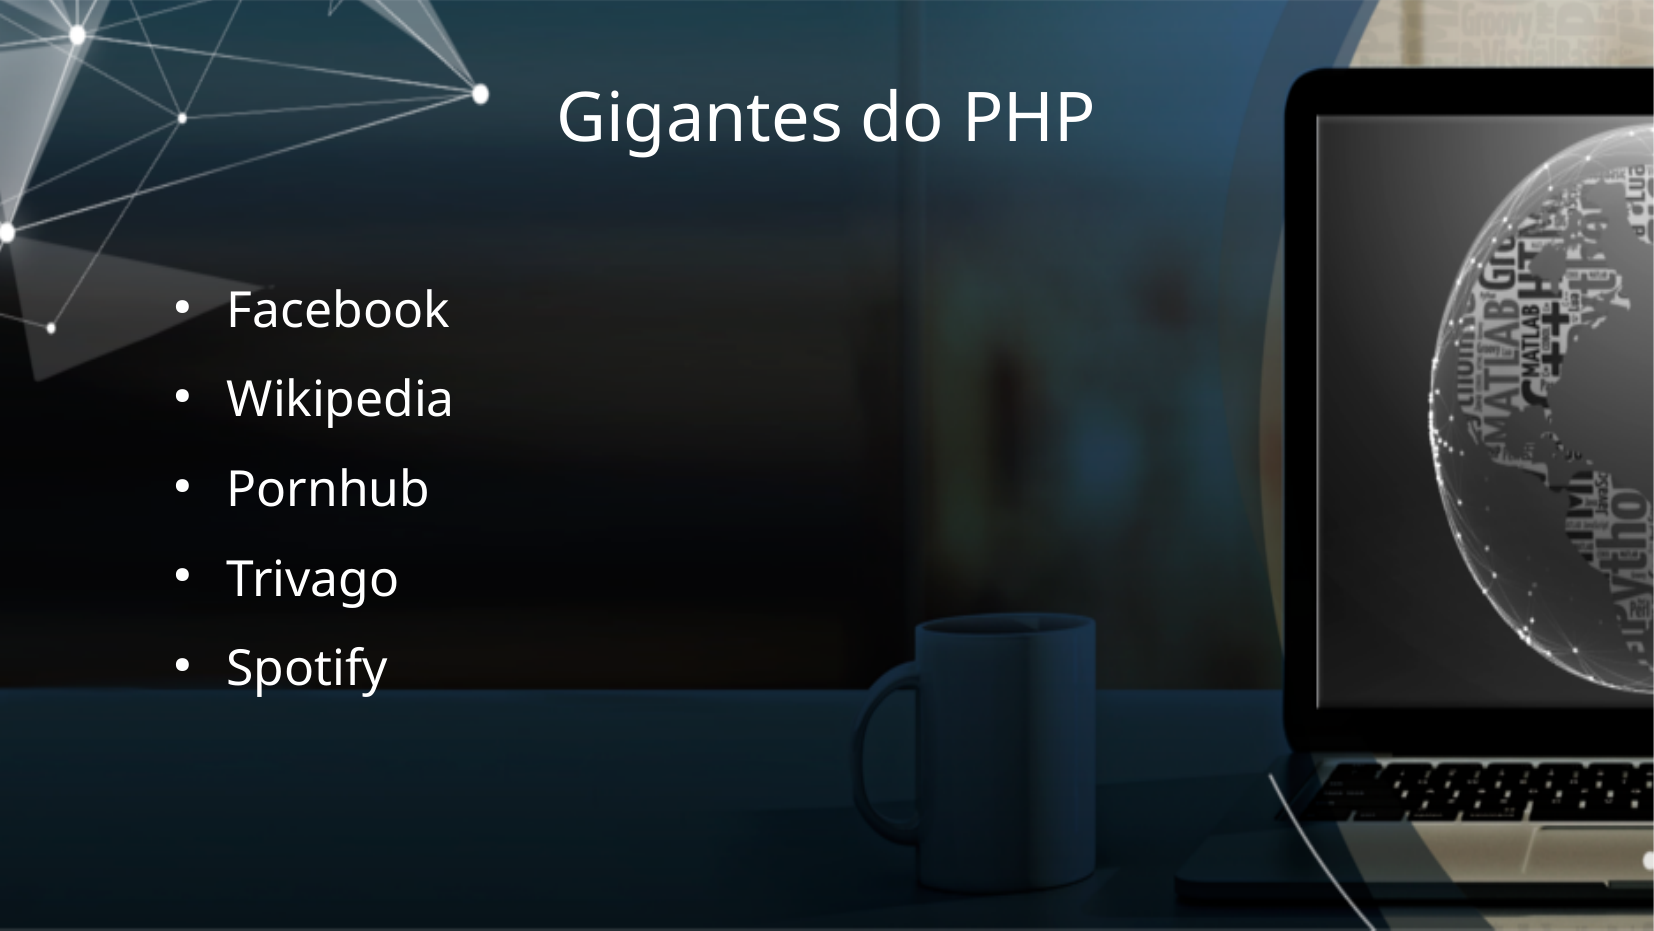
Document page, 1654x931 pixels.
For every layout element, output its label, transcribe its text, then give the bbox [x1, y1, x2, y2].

picture [0, 0, 1654, 931]
title Gigantes do PHP [82, 37, 1571, 193]
list Facebook Wikipedia Pornhub Trivago Spotify [82, 217, 1571, 757]
